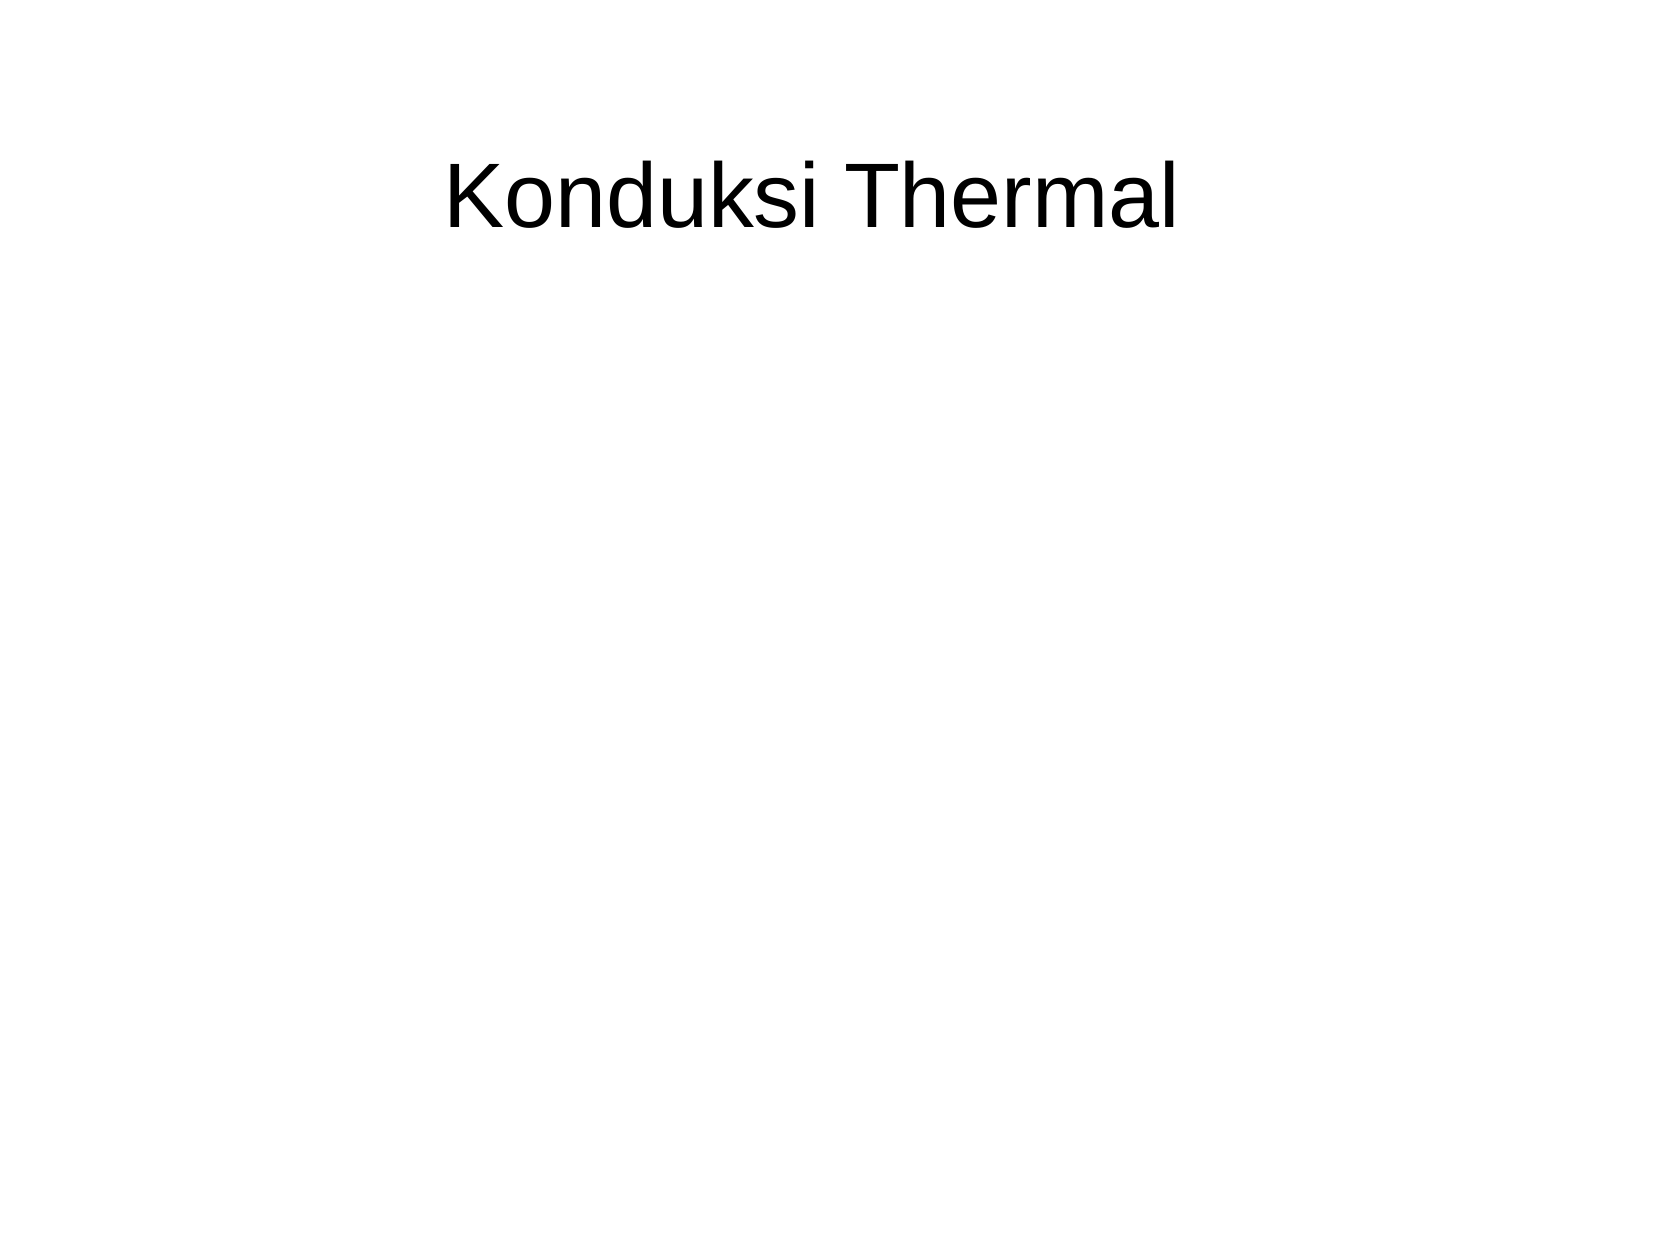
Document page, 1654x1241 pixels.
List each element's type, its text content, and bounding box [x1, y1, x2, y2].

title Konduksi Thermal [118, 112, 1506, 281]
